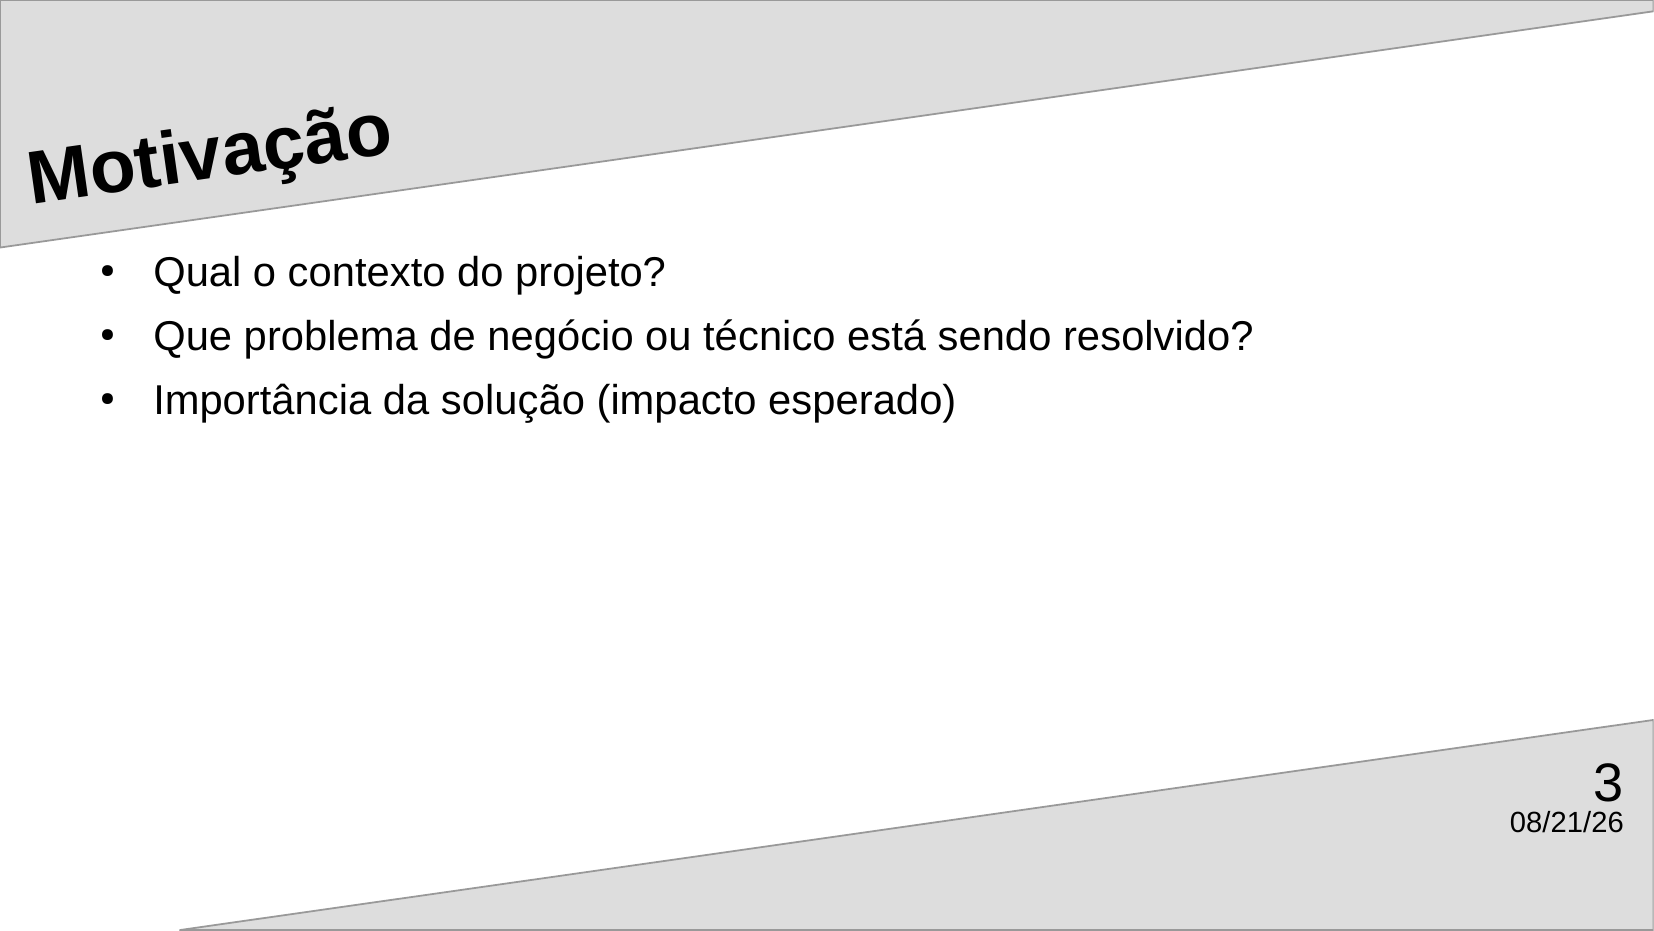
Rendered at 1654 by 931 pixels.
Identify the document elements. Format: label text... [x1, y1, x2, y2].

title Motivação [16, 0, 1501, 257]
list Qual o contexto do projeto? Que problema de negócio ou técnico está sendo resolvido? Importância da solução (impacto esperado) [82, 248, 1538, 789]
